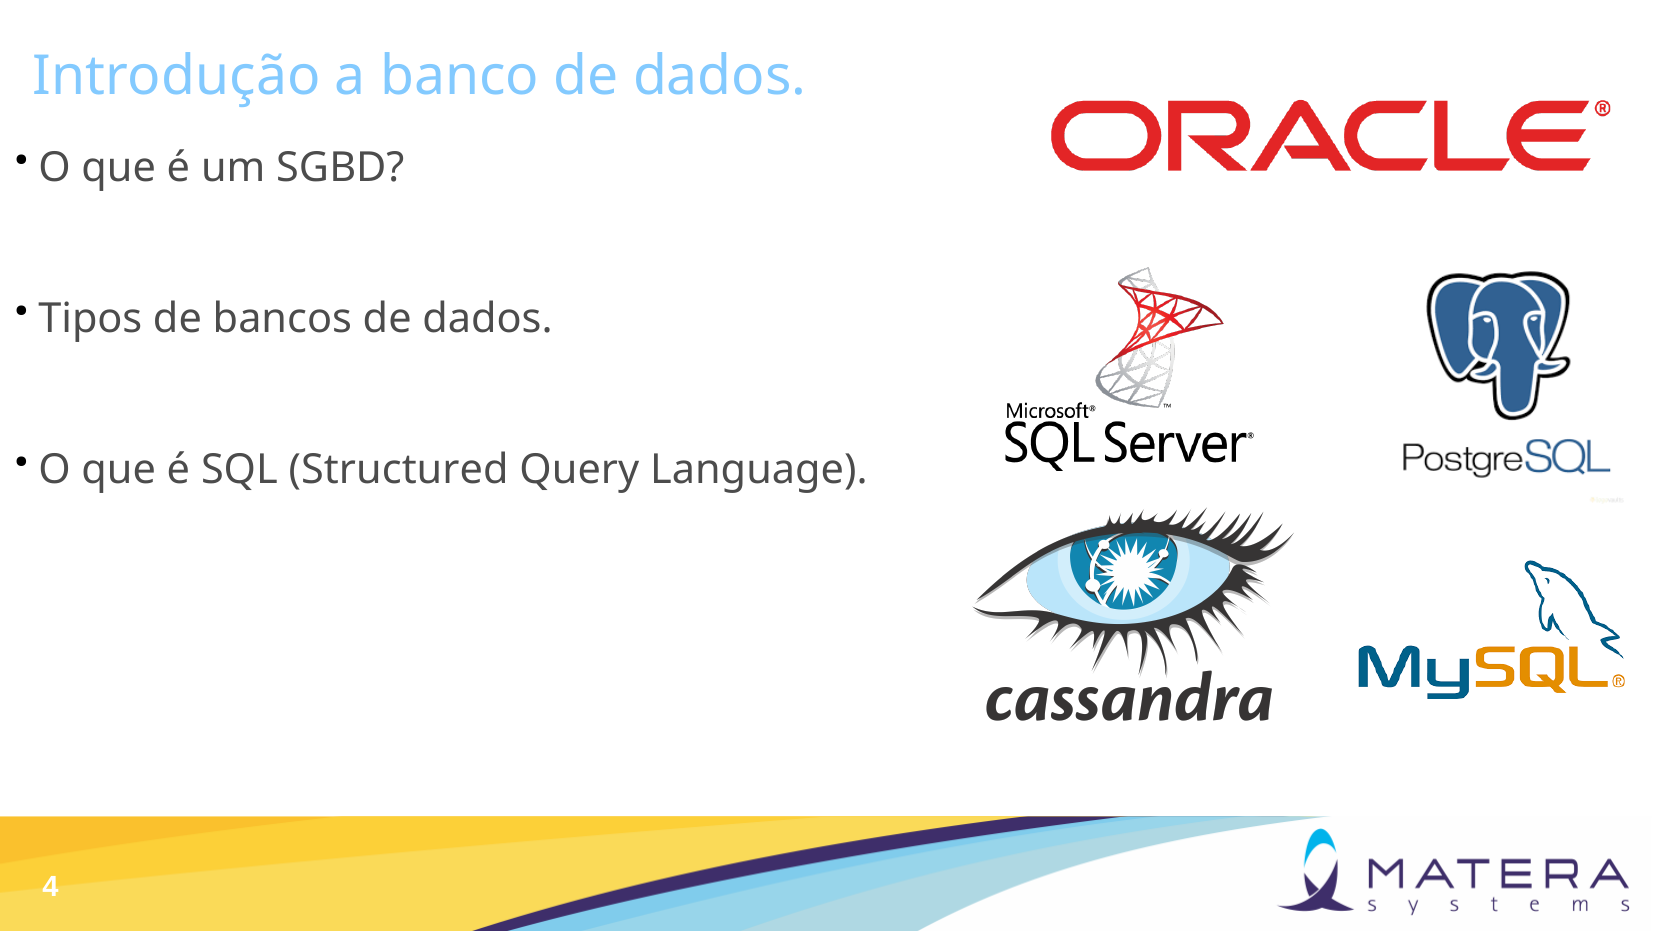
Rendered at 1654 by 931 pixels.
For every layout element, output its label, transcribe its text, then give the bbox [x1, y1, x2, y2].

list O que é um SGBD? Tipos de bancos de dados. O que é SQL (Structured Query Language). [0, 141, 1654, 801]
title Introdução a banco de dados. [32, 24, 1628, 137]
picture [0, 816, 1652, 931]
picture [1033, 65, 1625, 207]
picture [1358, 560, 1625, 699]
picture [966, 501, 1300, 726]
picture [1003, 265, 1256, 473]
picture [1383, 236, 1625, 505]
